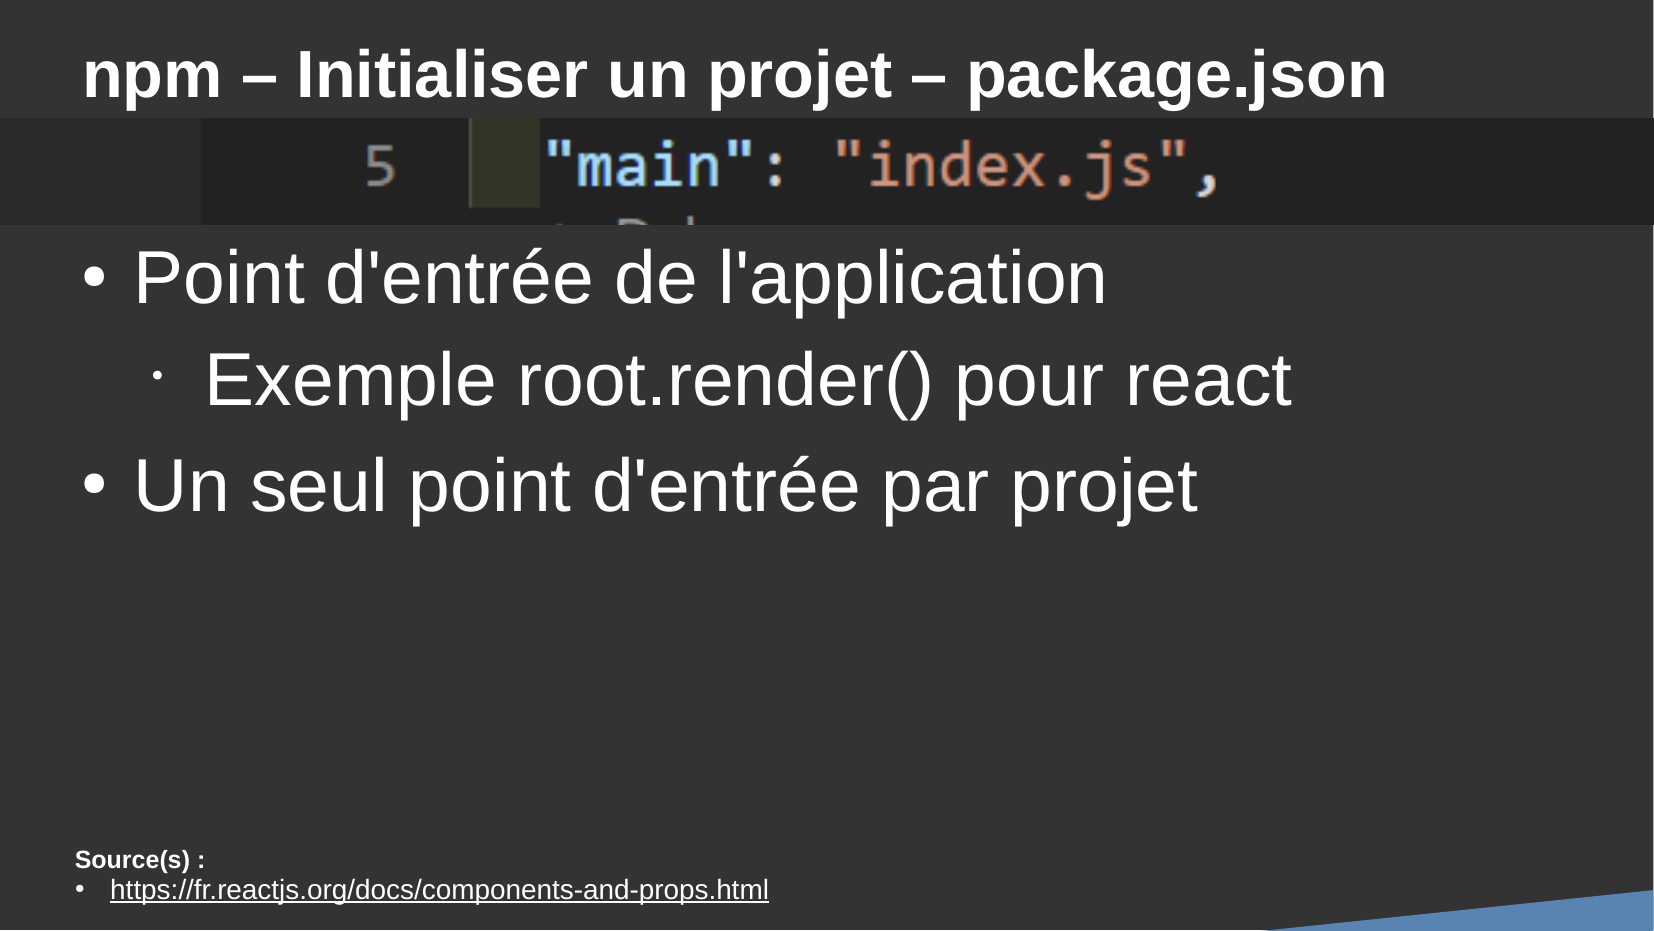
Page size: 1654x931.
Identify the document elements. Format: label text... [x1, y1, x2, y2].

list Point d'entrée de l'application Exemple root.render() pour react Un seul point d'entrée par projet [63, 235, 1625, 768]
text_box [1260, 890, 1654, 931]
picture [0, 118, 1654, 225]
text_box Source(s) : https://fr.reactjs.org/docs/components-and-props.html [59, 838, 1546, 924]
title npm – Initialiser un projet – package.json [82, 37, 1512, 112]
